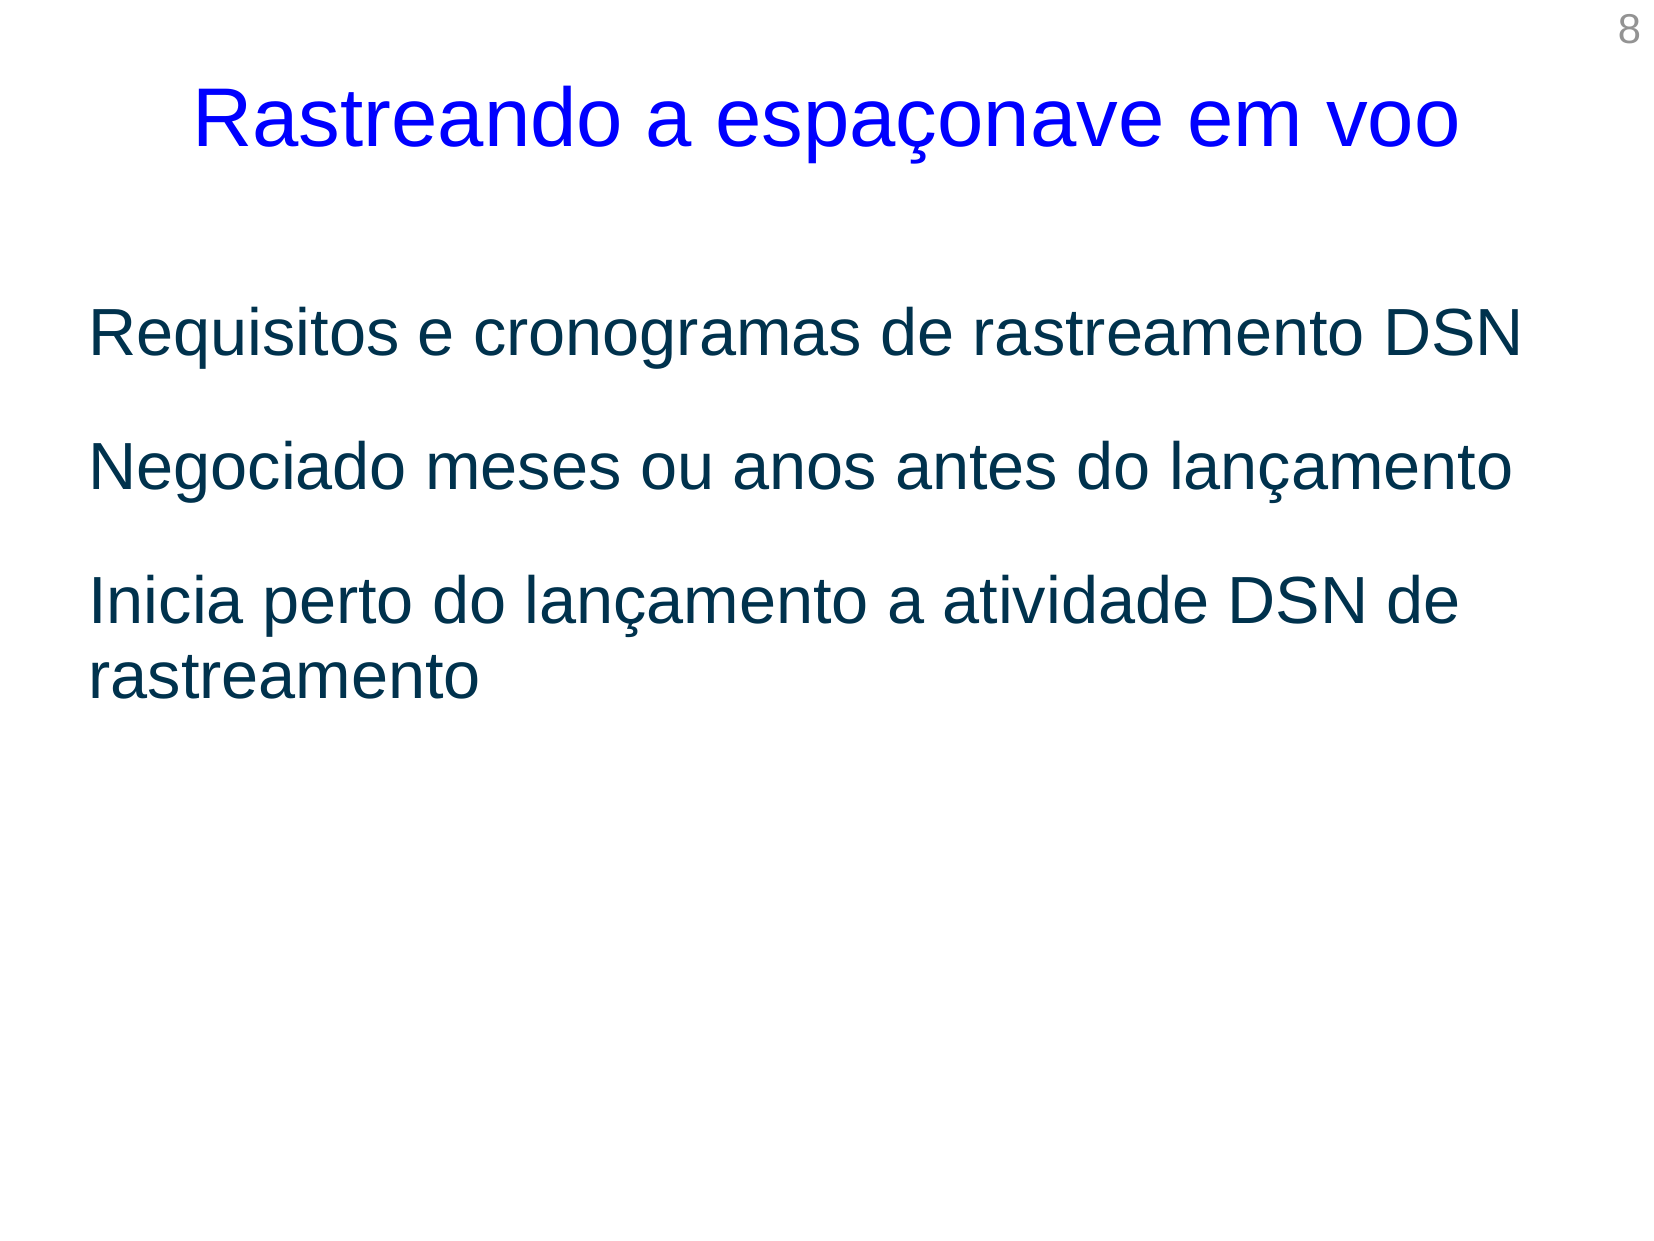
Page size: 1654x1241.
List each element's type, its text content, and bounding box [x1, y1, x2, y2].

list Requisitos e cronogramas de rastreamento DSN Negociado meses ou anos antes do lançamento Inicia perto do lançamento a atividade DSN de rastreamento [88, 295, 1565, 1182]
title Rastreando a espaçonave em voo [88, 59, 1565, 178]
